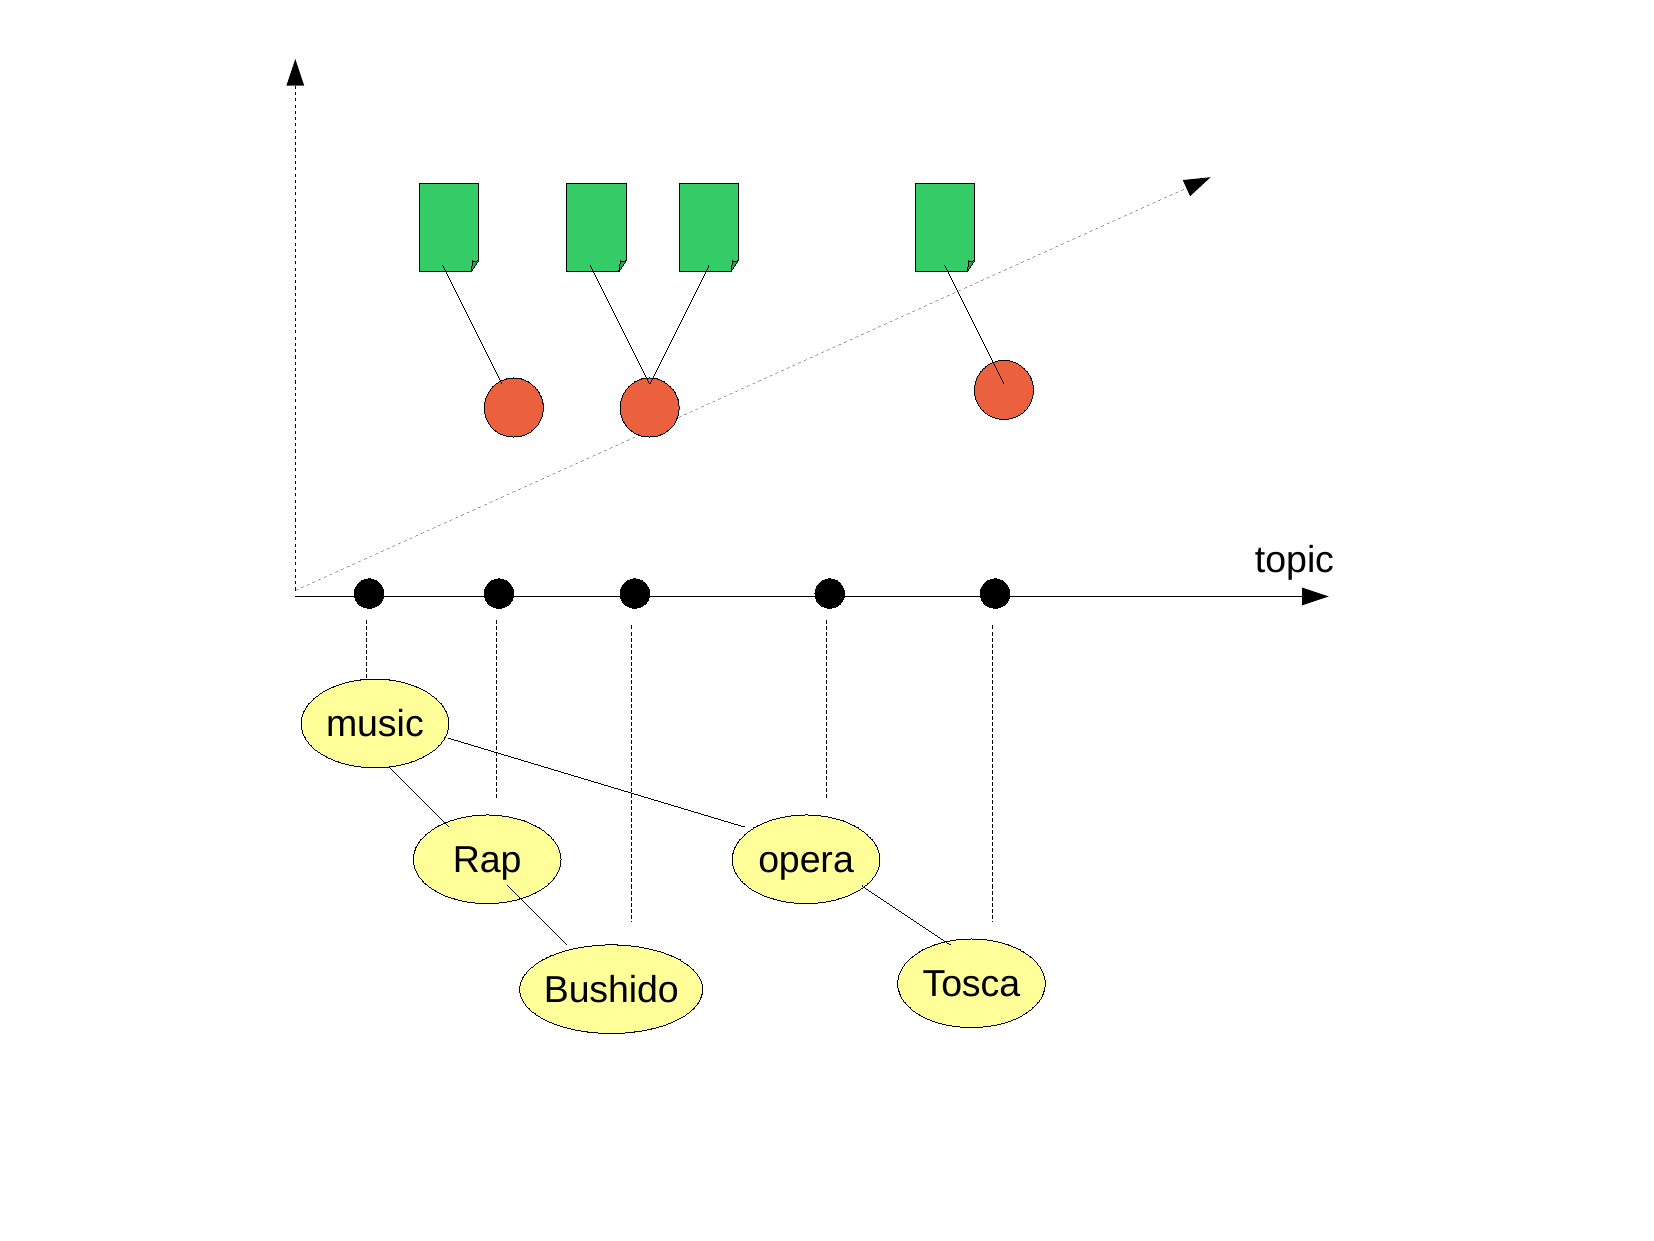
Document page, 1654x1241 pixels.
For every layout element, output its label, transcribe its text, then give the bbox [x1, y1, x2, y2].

text_box [620, 377, 680, 438]
text_box [484, 377, 544, 438]
text_box Bushido [519, 944, 703, 1034]
text_box [620, 578, 650, 609]
text_box Rap [413, 814, 562, 904]
text_box opera [732, 814, 880, 904]
text_box [974, 360, 1034, 420]
text_box [354, 578, 384, 609]
text_box [679, 183, 739, 272]
text_box Tosca [897, 938, 1046, 1028]
text_box [980, 578, 1010, 609]
text_box topic [1240, 531, 1349, 589]
text_box [814, 578, 845, 609]
text_box [915, 183, 975, 272]
text_box music [301, 679, 449, 768]
text_box [566, 183, 627, 272]
text_box [484, 578, 514, 609]
text_box [419, 183, 479, 272]
